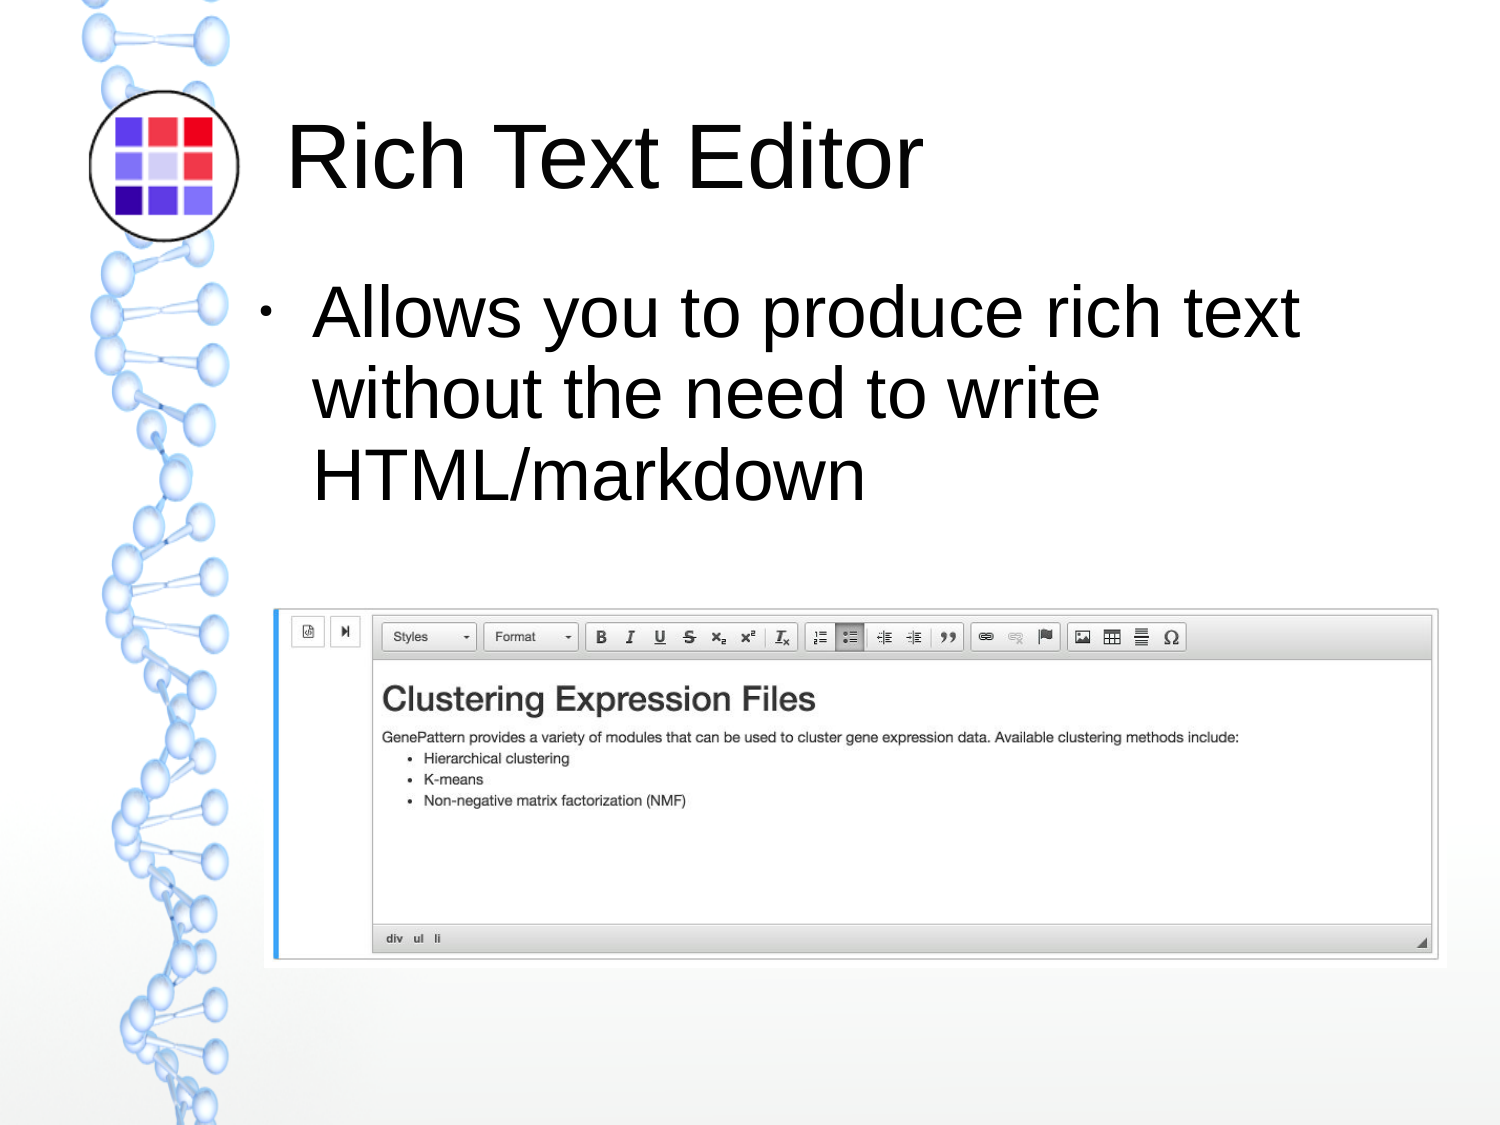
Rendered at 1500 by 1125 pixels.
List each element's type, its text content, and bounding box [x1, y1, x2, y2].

picture [0, 0, 1500, 1125]
title Rich Text Editor [285, 36, 1426, 271]
list Allows you to produce rich text without the need to write HTML/markdown [241, 271, 1447, 924]
